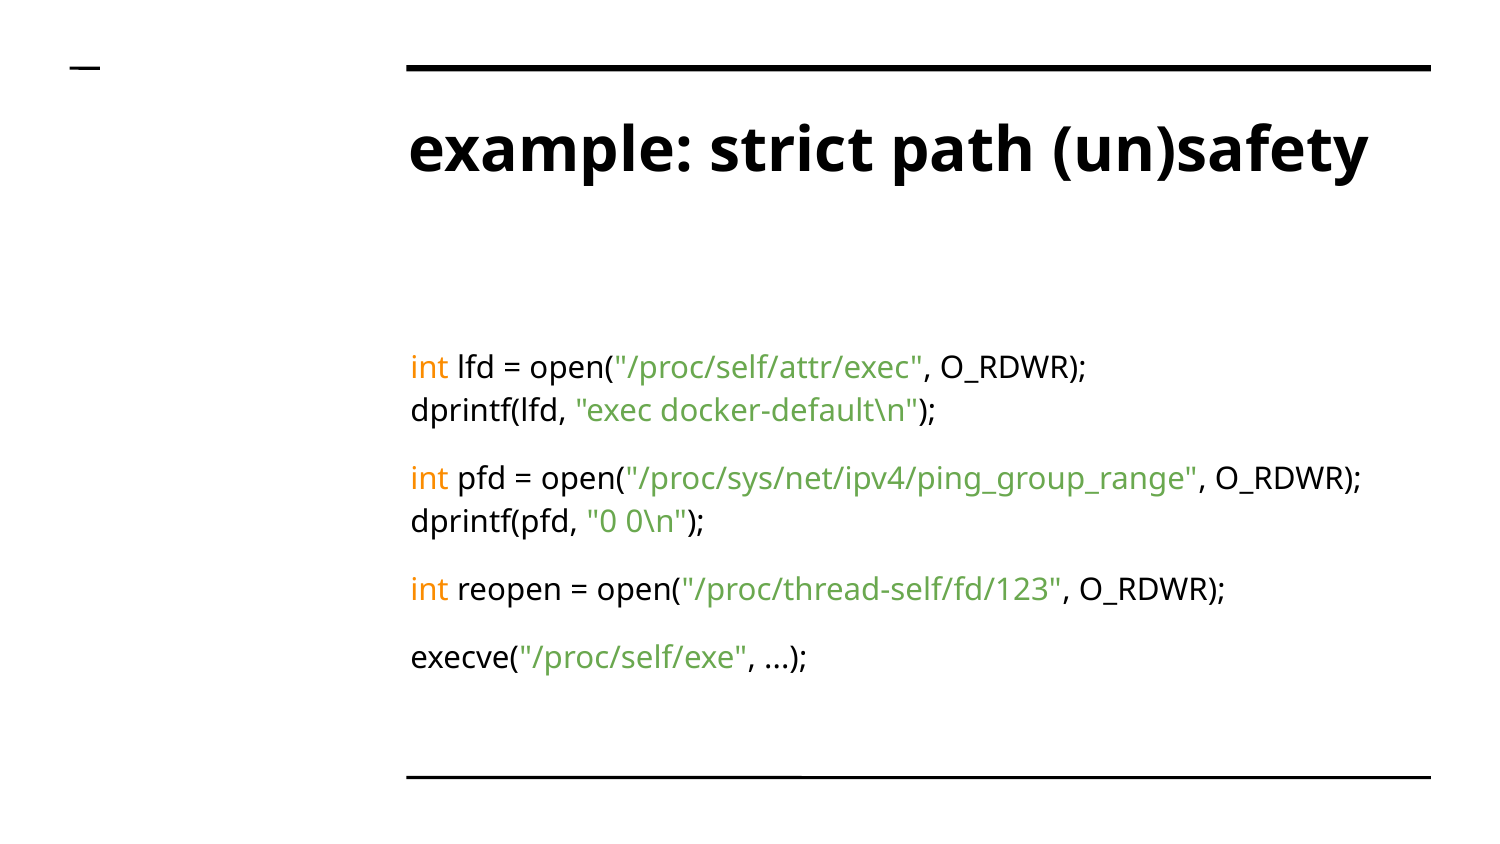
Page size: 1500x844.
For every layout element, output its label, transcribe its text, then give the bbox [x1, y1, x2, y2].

title example: strict path (un)safety [393, 94, 1431, 199]
list int lfd = open("/proc/self/attr/exec", O_RDWR); dprintf(lfd, "exec docker-default\n"); int pfd = open("/proc/sys/net/ipv4/ping_group_range", O_RDWR); dprintf(pfd, "0 0\n"); int reopen = open("/proc/thread-self/fd/123", O_RDWR); execve("/proc/self/exe", ...); [395, 261, 1433, 755]
